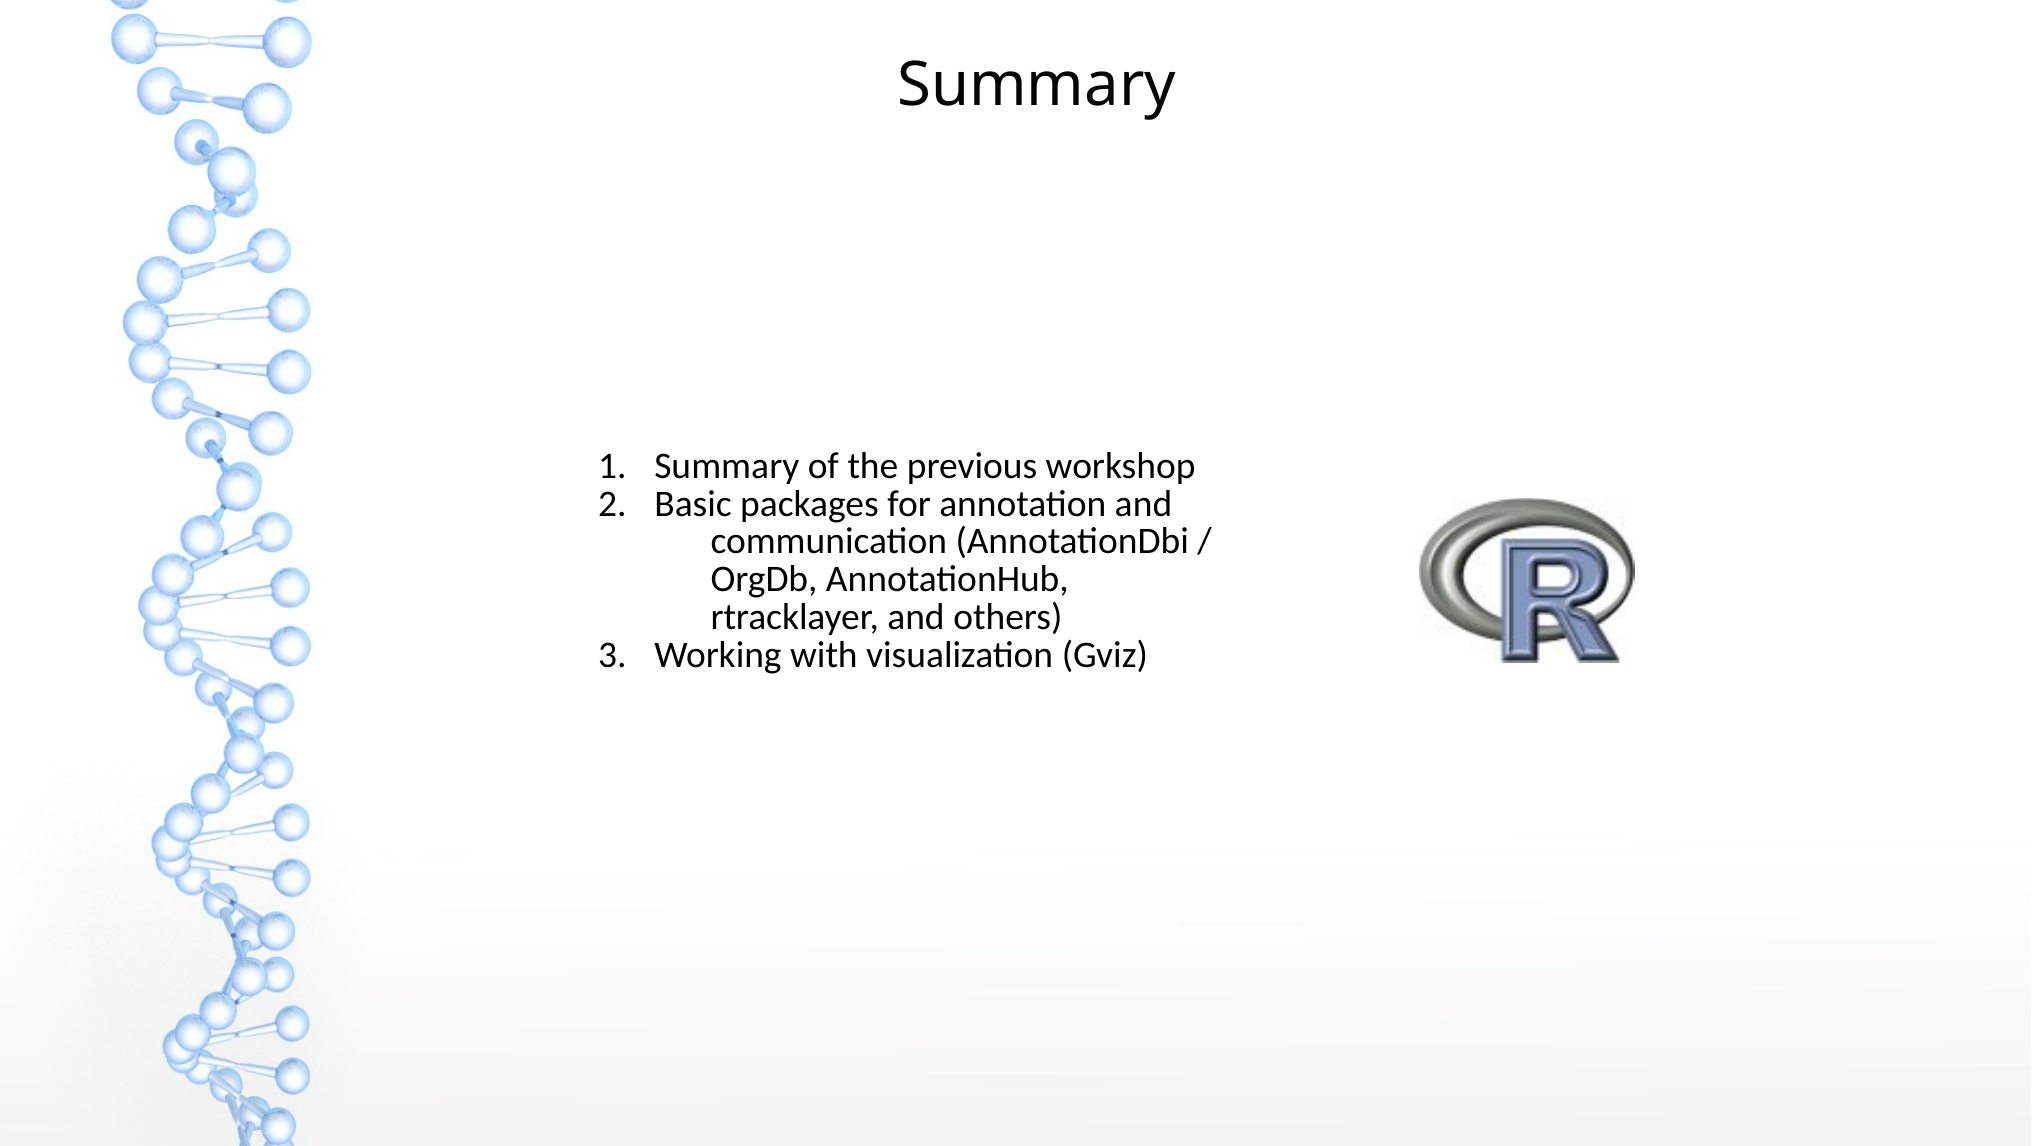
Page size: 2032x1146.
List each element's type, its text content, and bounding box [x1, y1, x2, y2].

text_box Summary [896, 43, 1196, 139]
picture [1419, 498, 1635, 663]
text_box Summary of the previous workshop Basic packages for annotation and communication (AnnotationDbi / OrgDb, AnnotationHub, rtracklayer, and others) Working with visualization (Gviz) [583, 442, 1233, 736]
